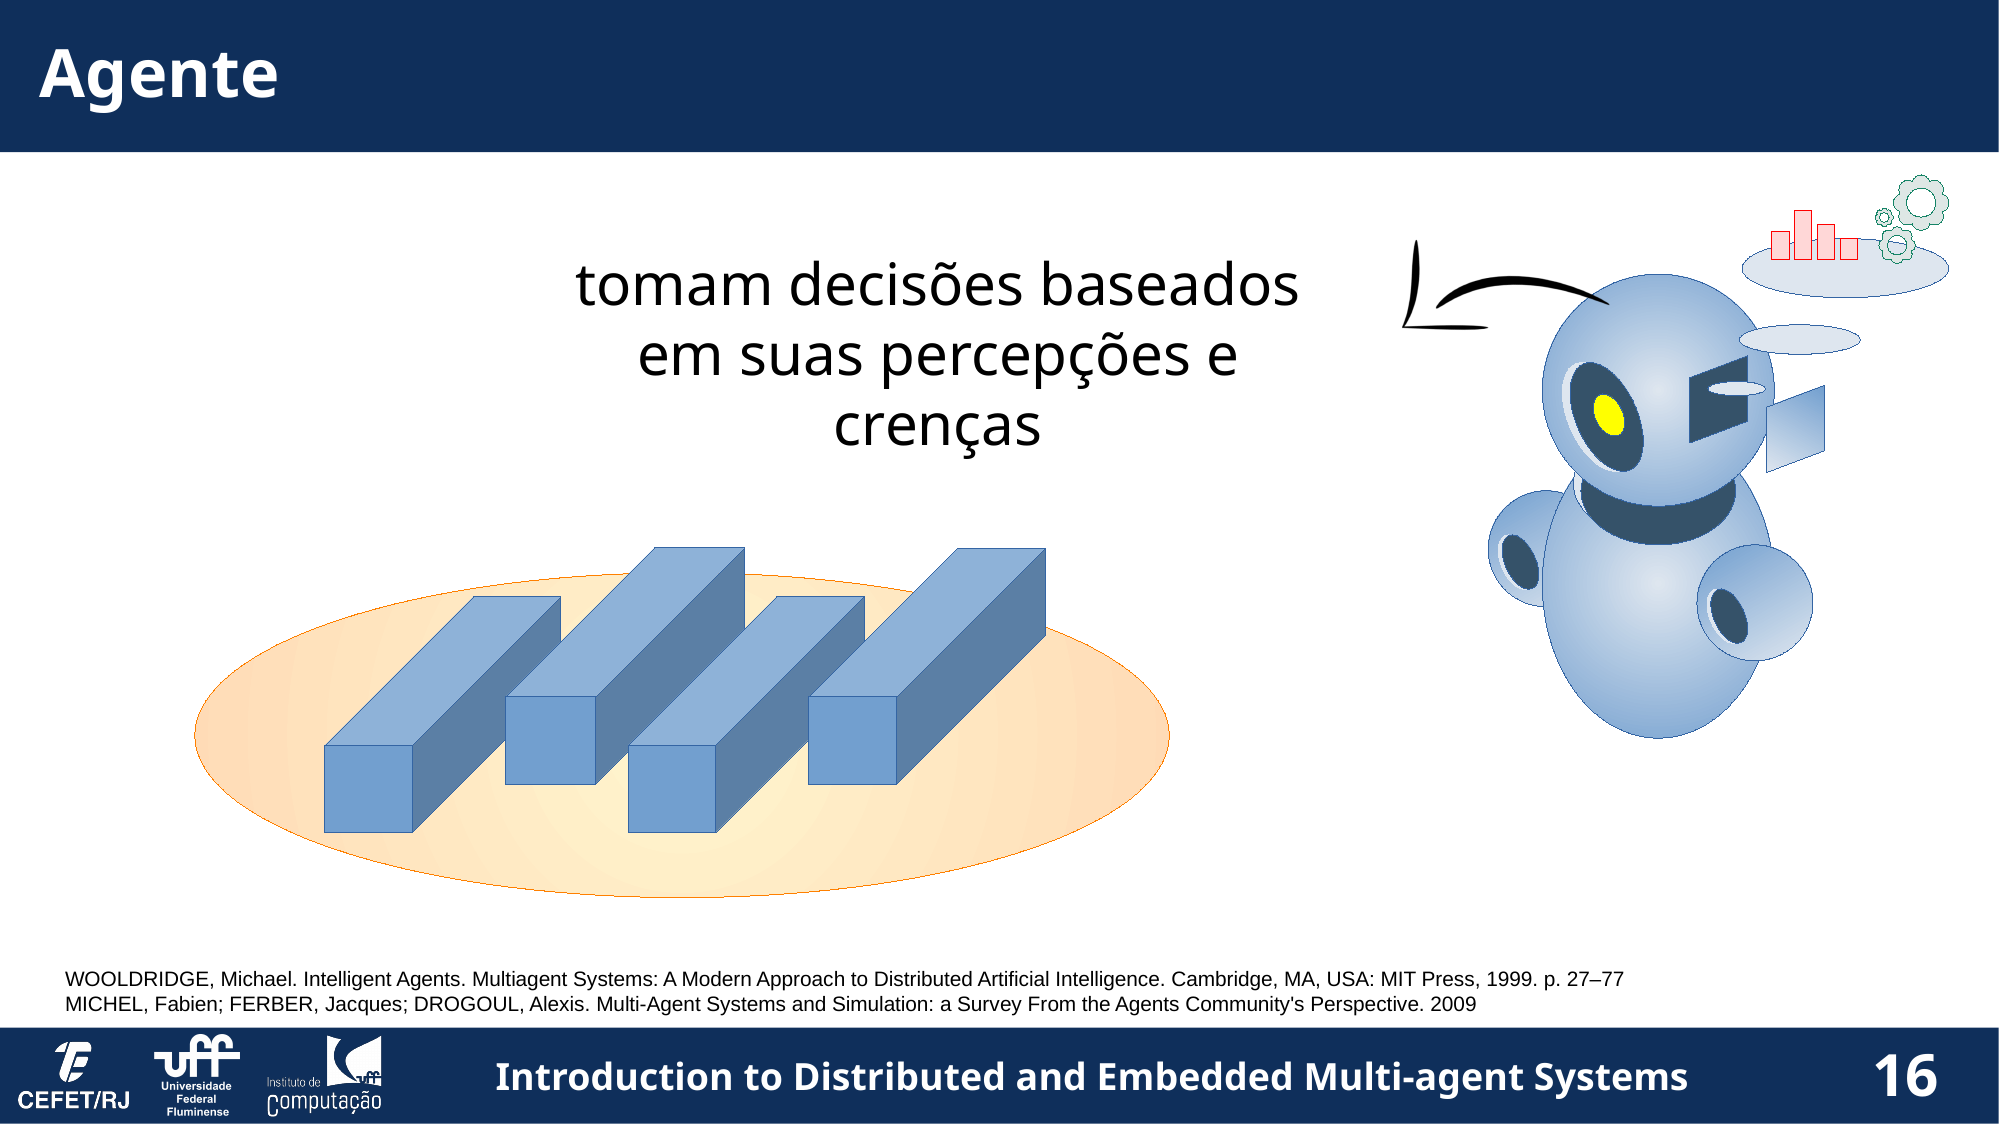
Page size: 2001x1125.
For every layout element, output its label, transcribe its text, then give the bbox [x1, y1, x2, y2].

picture [153, 1033, 241, 1121]
picture [1387, 208, 1610, 343]
text_box [1893, 174, 1949, 231]
text_box [1875, 208, 1894, 227]
picture [265, 1033, 383, 1117]
text_box Agente [25, 23, 1999, 119]
text_box [1742, 210, 1949, 298]
picture [18, 1021, 129, 1125]
text_box WOOLDRIDGE, Michael. Intelligent Agents. Multiagent Systems: A Modern Approach to Distributed Artificial Intelligence. Cambridge, MA, USA: MIT Press, 1999. p. 27–77 MICHEL, Fabien; FERBER, Jacques; DROGOUL, Alexis. Multi-Agent Systems and Simulation: a Survey From the Agents Community's Perspective. 2009 [50, 958, 1969, 1024]
text_box [1488, 274, 1861, 739]
text_box [194, 549, 1170, 898]
text_box tomam decisões baseados em suas percepções e crenças [513, 240, 1363, 465]
